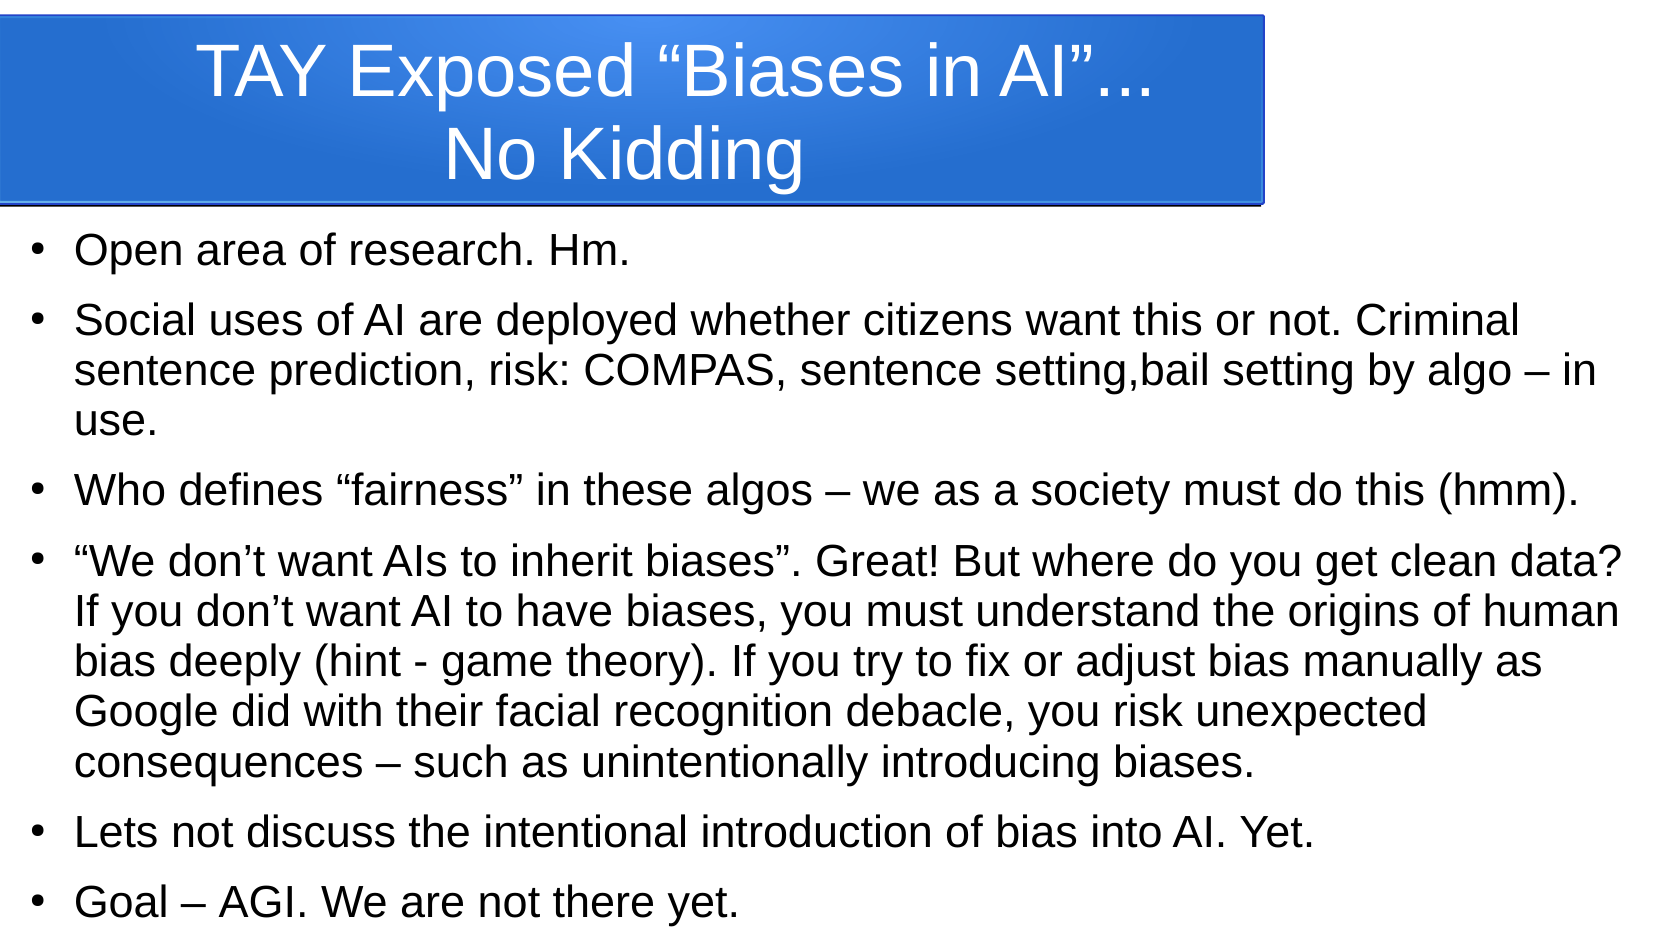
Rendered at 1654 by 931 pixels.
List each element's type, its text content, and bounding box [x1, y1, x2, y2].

list Open area of research. Hm. Social uses of AI are deployed whether citizens want this or not. Criminal sentence prediction, risk: COMPAS, sentence setting,bail setting by algo – in use. Who defines “fairness” in these algos – we as a society must do this (hmm). “We don’t want AIs to inherit biases”. Great! But where do you get clean data? If you don’t want AI to have biases, you must understand the origins of human bias deeply (hint - game theory). If you try to fix or adjust bias manually as Google did with their facial recognition debacle, you risk unexpected consequences – such as unintentionally introducing biases. Lets not discuss the intentional introduction of bias into AI. Yet. Goal – AGI. We are not there yet. [15, 224, 1654, 931]
title TAY Exposed “Biases in AI”... No Kidding [195, 29, 1235, 196]
